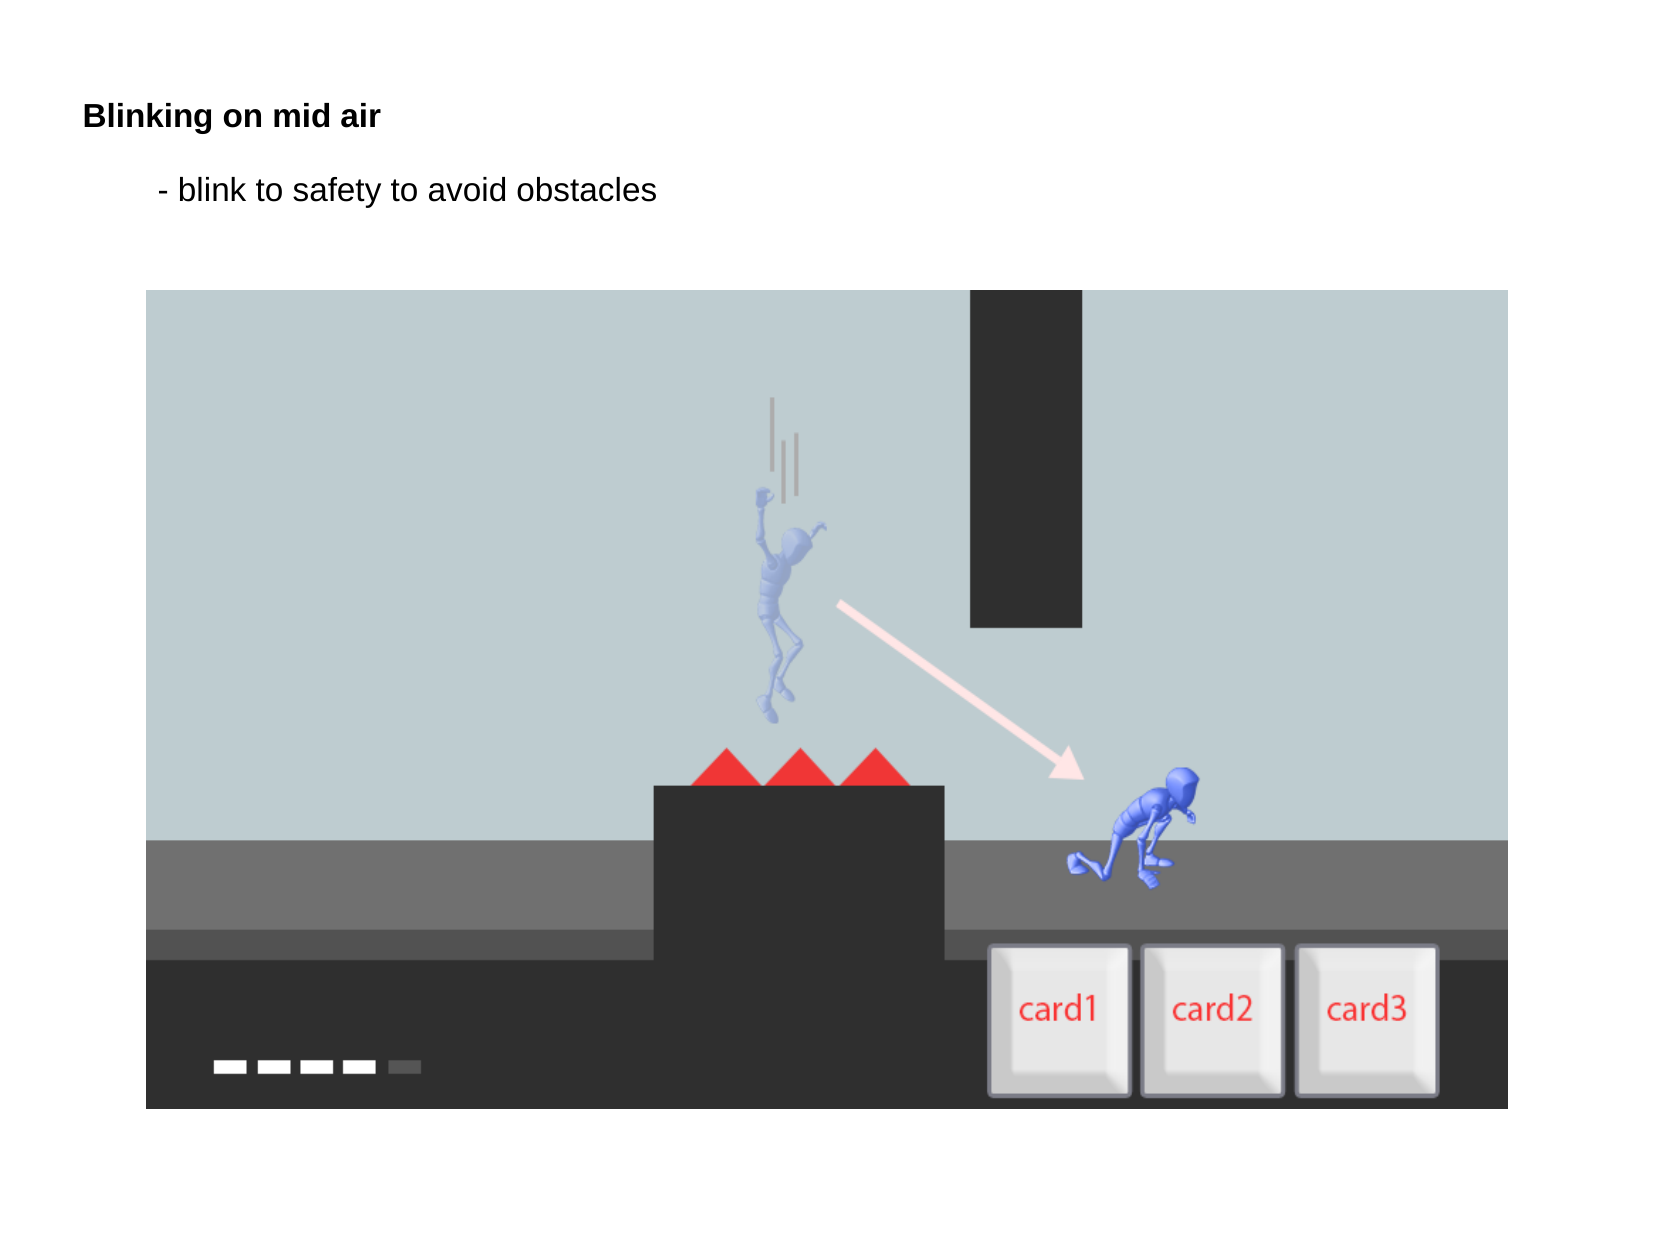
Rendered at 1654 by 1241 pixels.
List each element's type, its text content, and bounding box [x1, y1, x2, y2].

title Blinking on mid air - blink to safety to avoid obstacles [82, 49, 1571, 257]
picture [146, 290, 1508, 1109]
